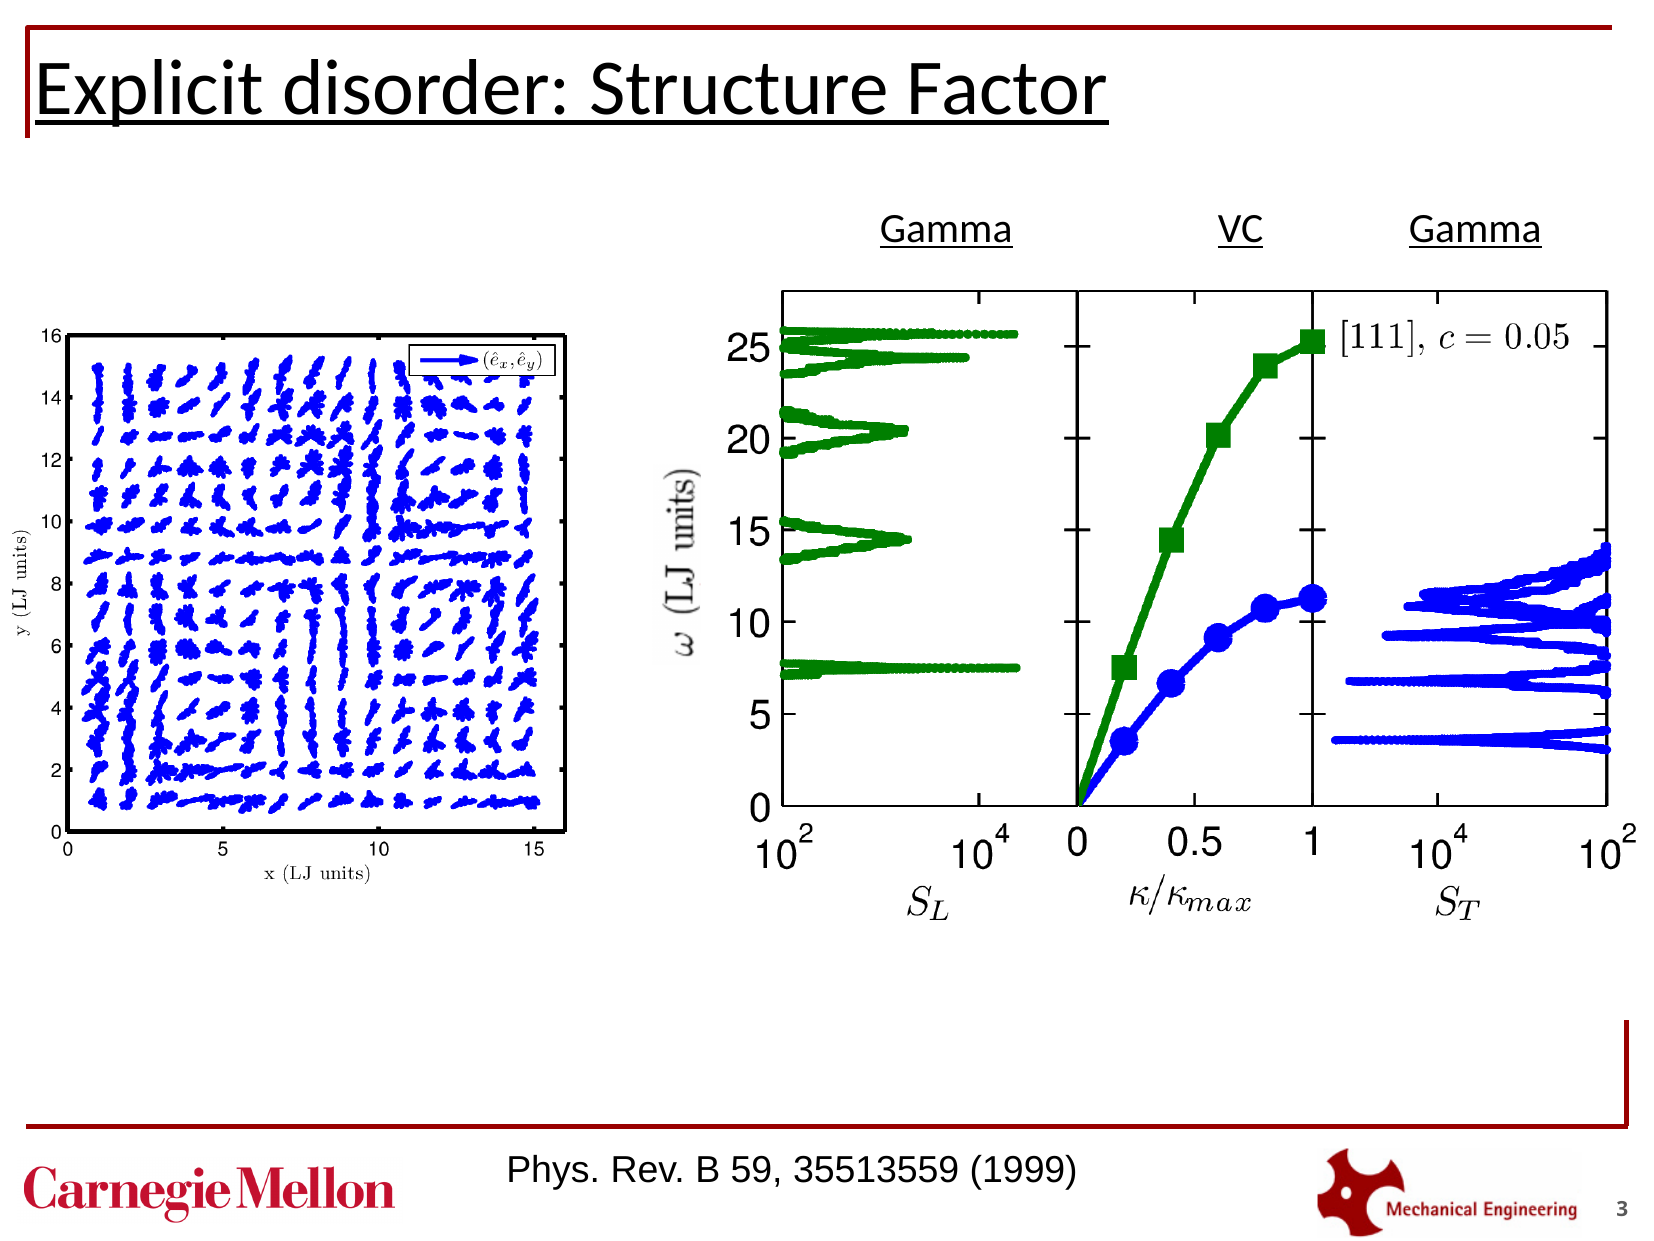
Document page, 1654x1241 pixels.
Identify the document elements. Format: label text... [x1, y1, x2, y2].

picture [707, 276, 1641, 926]
text_box VC [1141, 193, 1302, 287]
picture [17, 1157, 403, 1224]
picture [652, 464, 701, 665]
picture [12, 321, 574, 889]
text_box Gamma [803, 193, 1094, 287]
text_box Phys. Rev. B 59, 35513559 (1999) [491, 1140, 1158, 1207]
title Explicit disorder: Structure Factor [19, 27, 1508, 140]
picture [1314, 1140, 1585, 1240]
text_box Gamma [1332, 193, 1623, 287]
